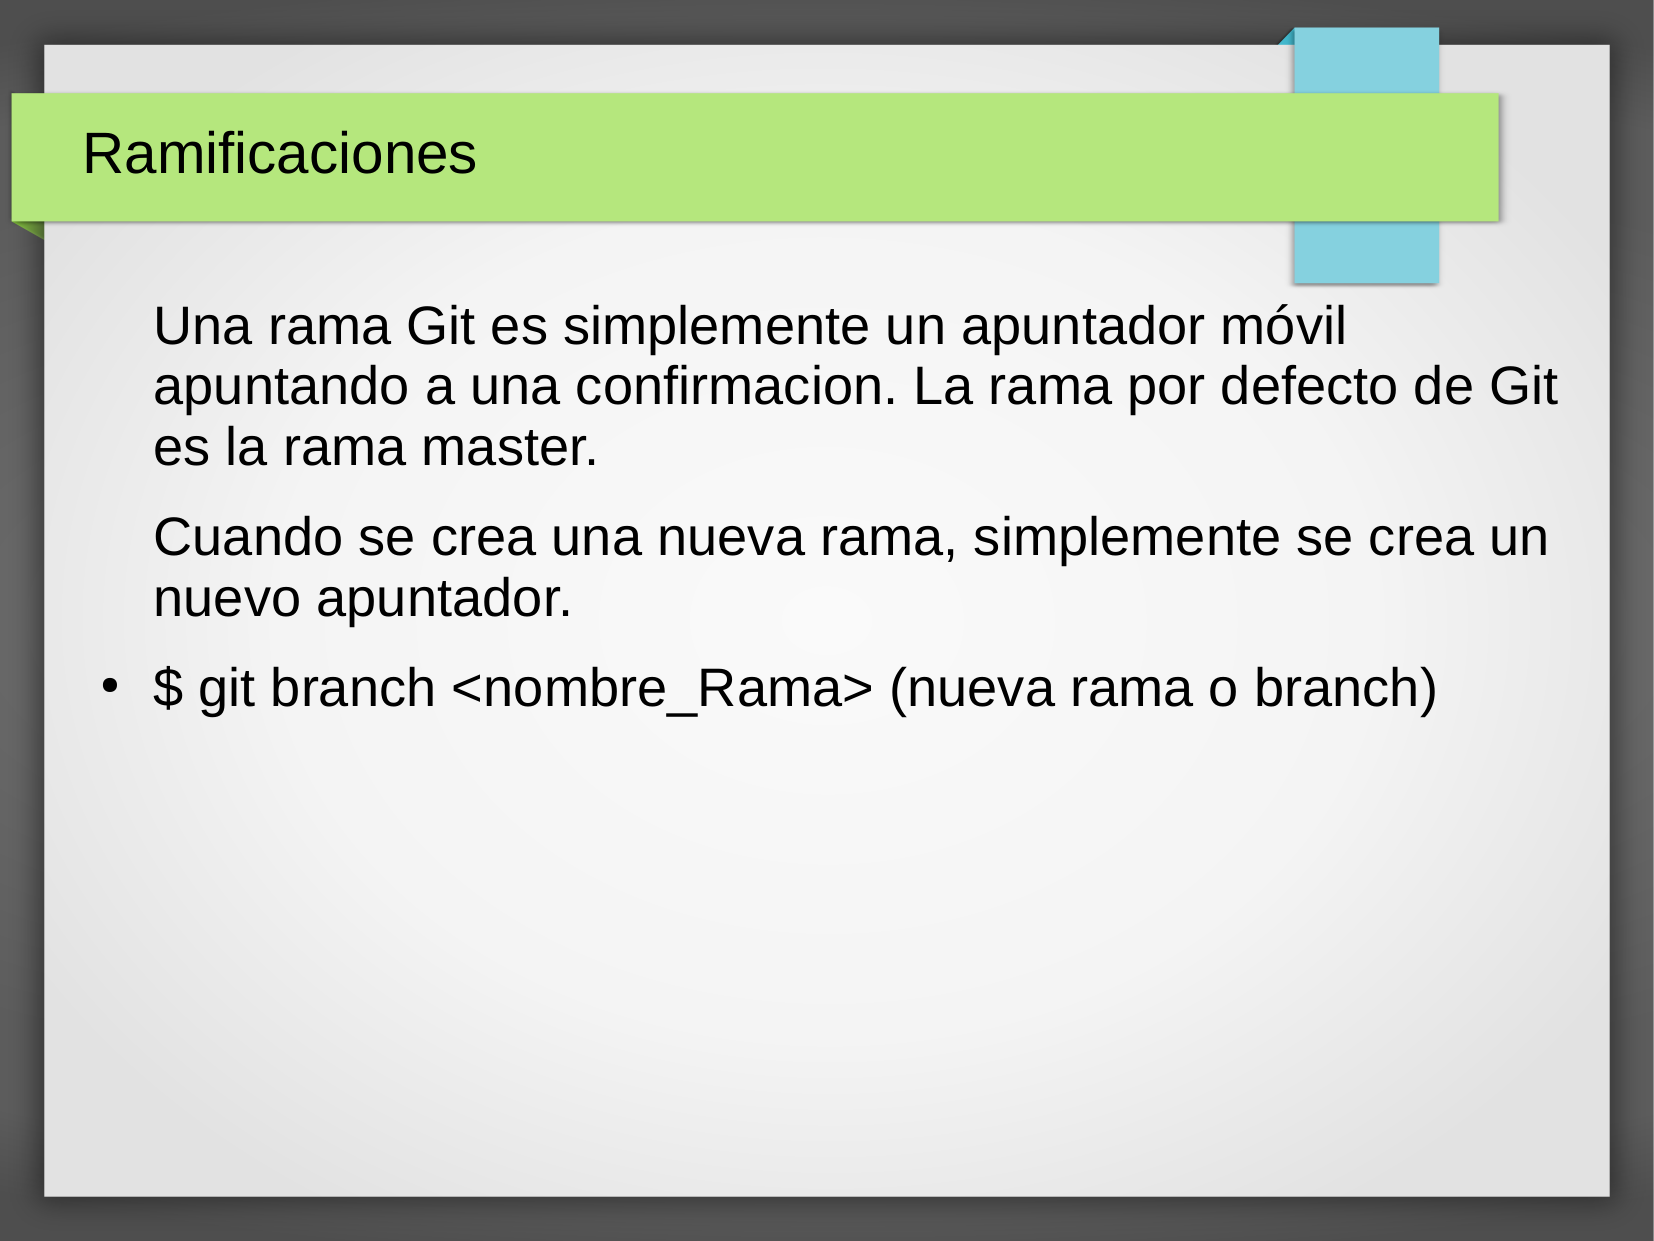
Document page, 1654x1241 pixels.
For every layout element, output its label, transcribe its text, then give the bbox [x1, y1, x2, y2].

title Ramificaciones [82, 94, 1264, 213]
list Una rama Git es simplemente un apuntador móvil apuntando a una confirmacion. La rama por defecto de Git es la rama master. Cuando se crea una nueva rama, simplemente se crea un nuevo apuntador. $ git branch <nombre_Rama> (nueva rama o branch) [82, 295, 1571, 1015]
picture [0, 0, 1654, 1241]
